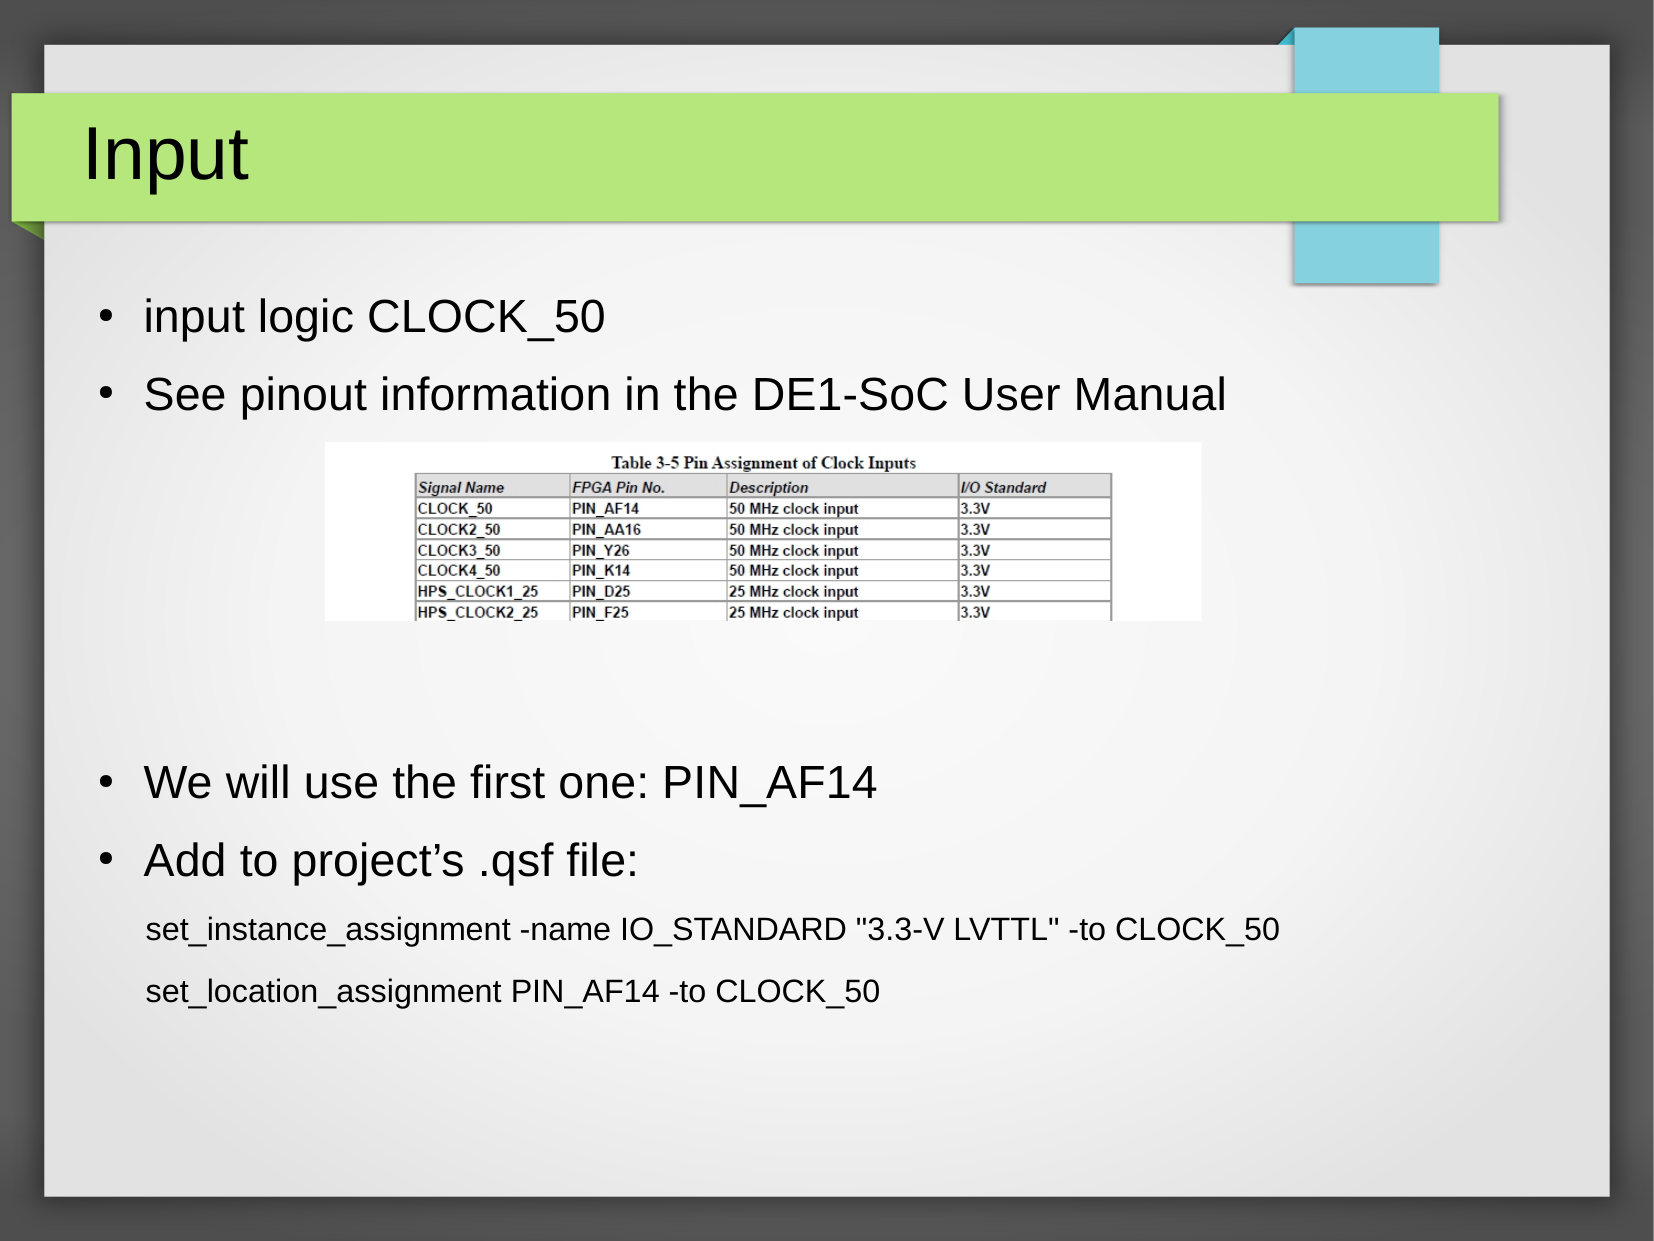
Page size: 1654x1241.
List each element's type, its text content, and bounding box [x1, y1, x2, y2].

picture [0, 0, 1654, 1241]
list input logic CLOCK_50 See pinout information in the DE1-SoC User Manual We will use the first one: PIN_AF14 Add to project’s .qsf file: set_instance_assignment -name IO_STANDARD "3.3-V LVTTL" -to CLOCK_50 set_location_assignment PIN_AF14 -to CLOCK_50 [82, 290, 1571, 1010]
title Input [82, 94, 1264, 213]
